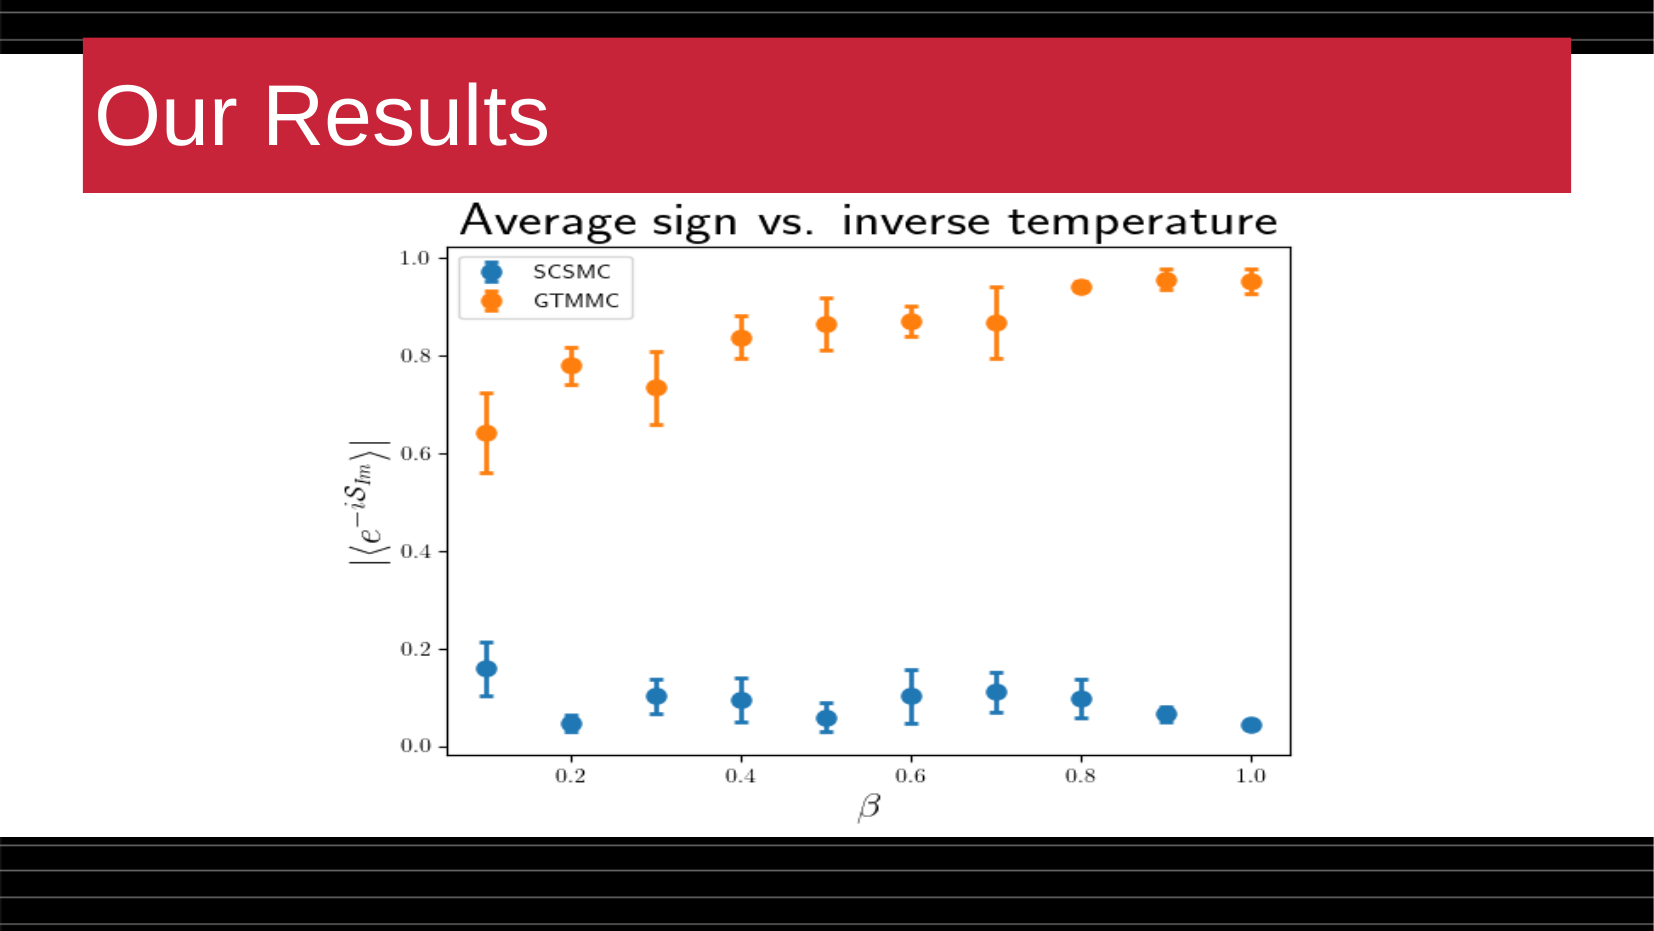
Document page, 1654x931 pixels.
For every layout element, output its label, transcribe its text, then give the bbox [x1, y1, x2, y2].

title Our Results [82, 37, 1572, 193]
picture [0, 0, 1654, 54]
picture [311, 193, 1399, 829]
picture [0, 837, 1654, 931]
